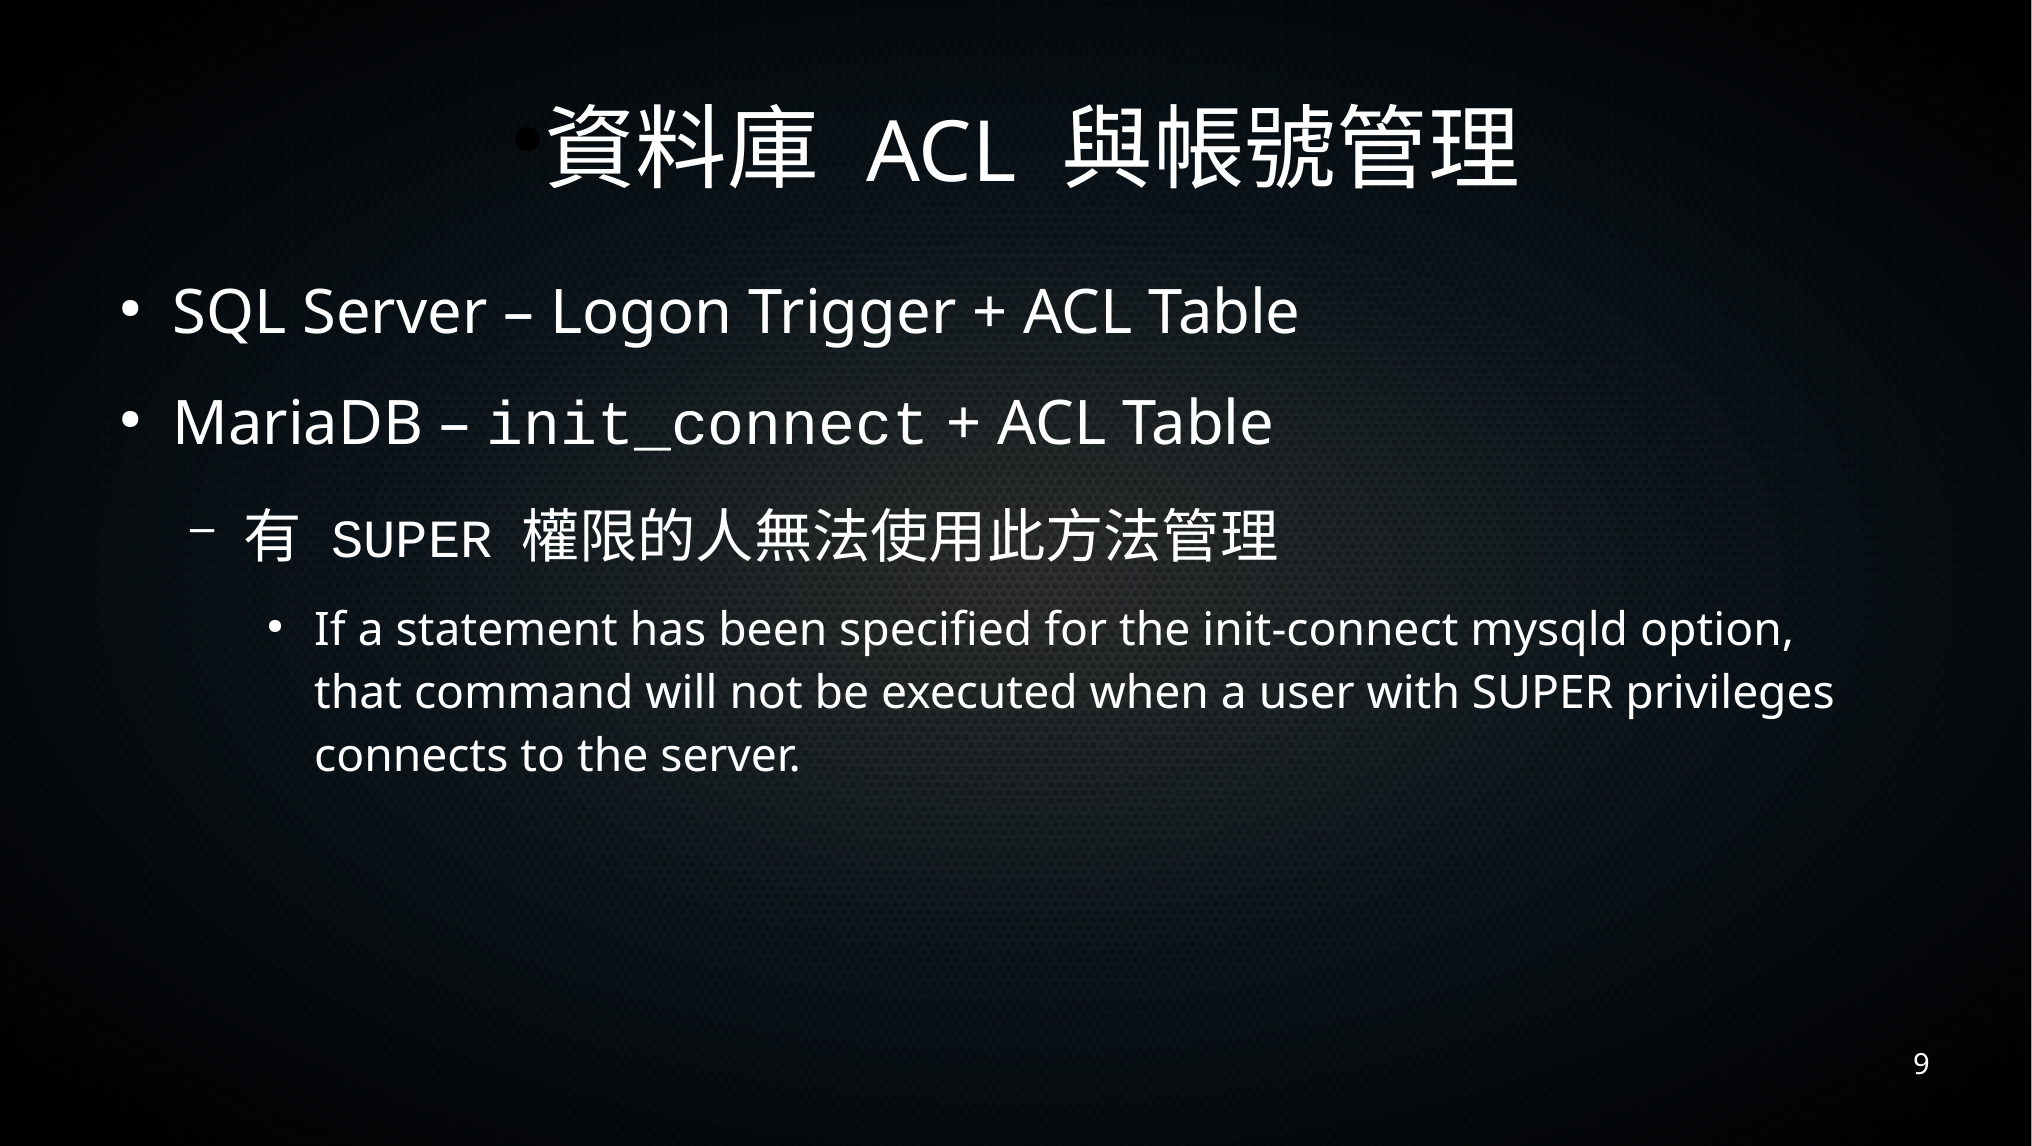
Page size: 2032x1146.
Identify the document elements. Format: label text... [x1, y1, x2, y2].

picture [0, 0, 2032, 1146]
list SQL Server – Logon Trigger + ACL Table MariaDB – init_connect + ACL Table 有 SUPER 權限的人無法使用此方法管理 If a statement has been specified for the init-connect mysqld option, that command will not be executed when a user with SUPER privileges connects to the server. [101, 268, 1890, 933]
title 資料庫 ACL 與帳號管理 [101, 45, 1930, 237]
